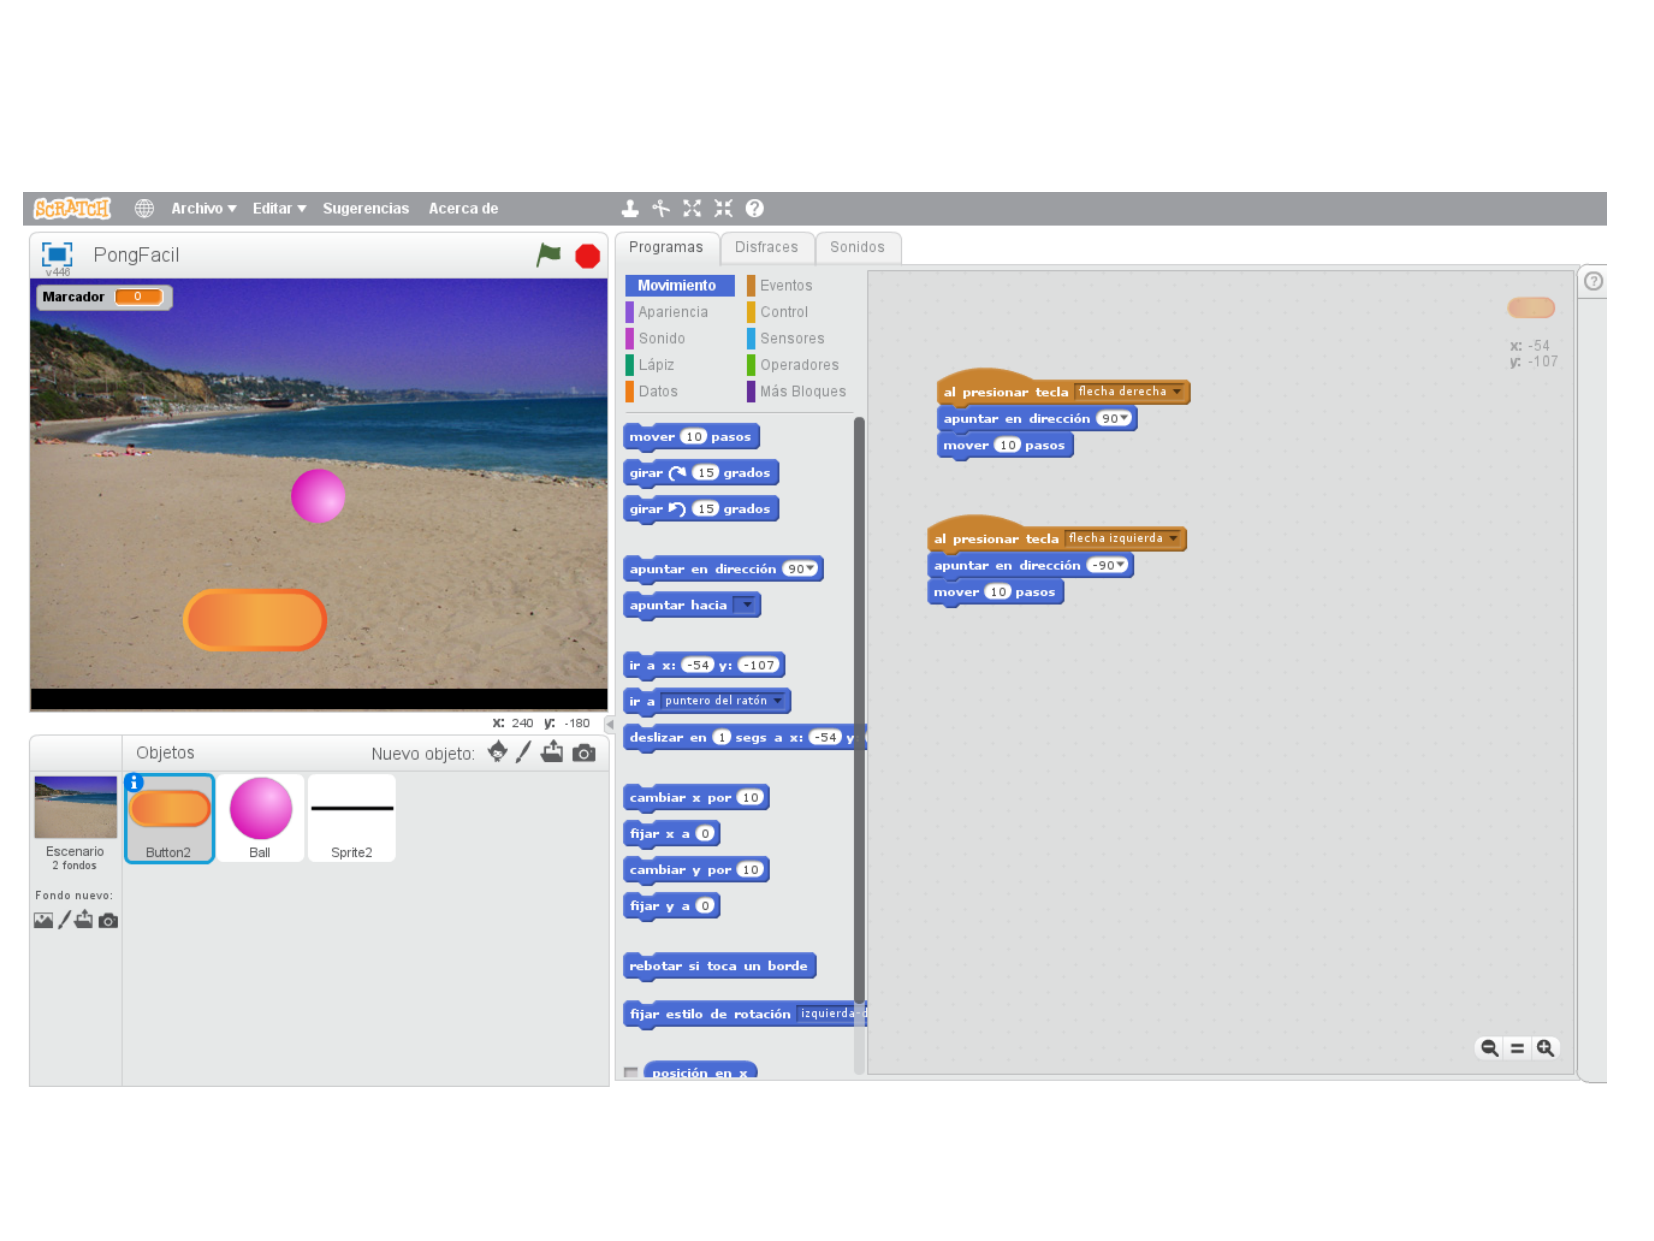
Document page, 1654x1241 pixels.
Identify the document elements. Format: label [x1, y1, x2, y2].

picture [23, 192, 1607, 1087]
